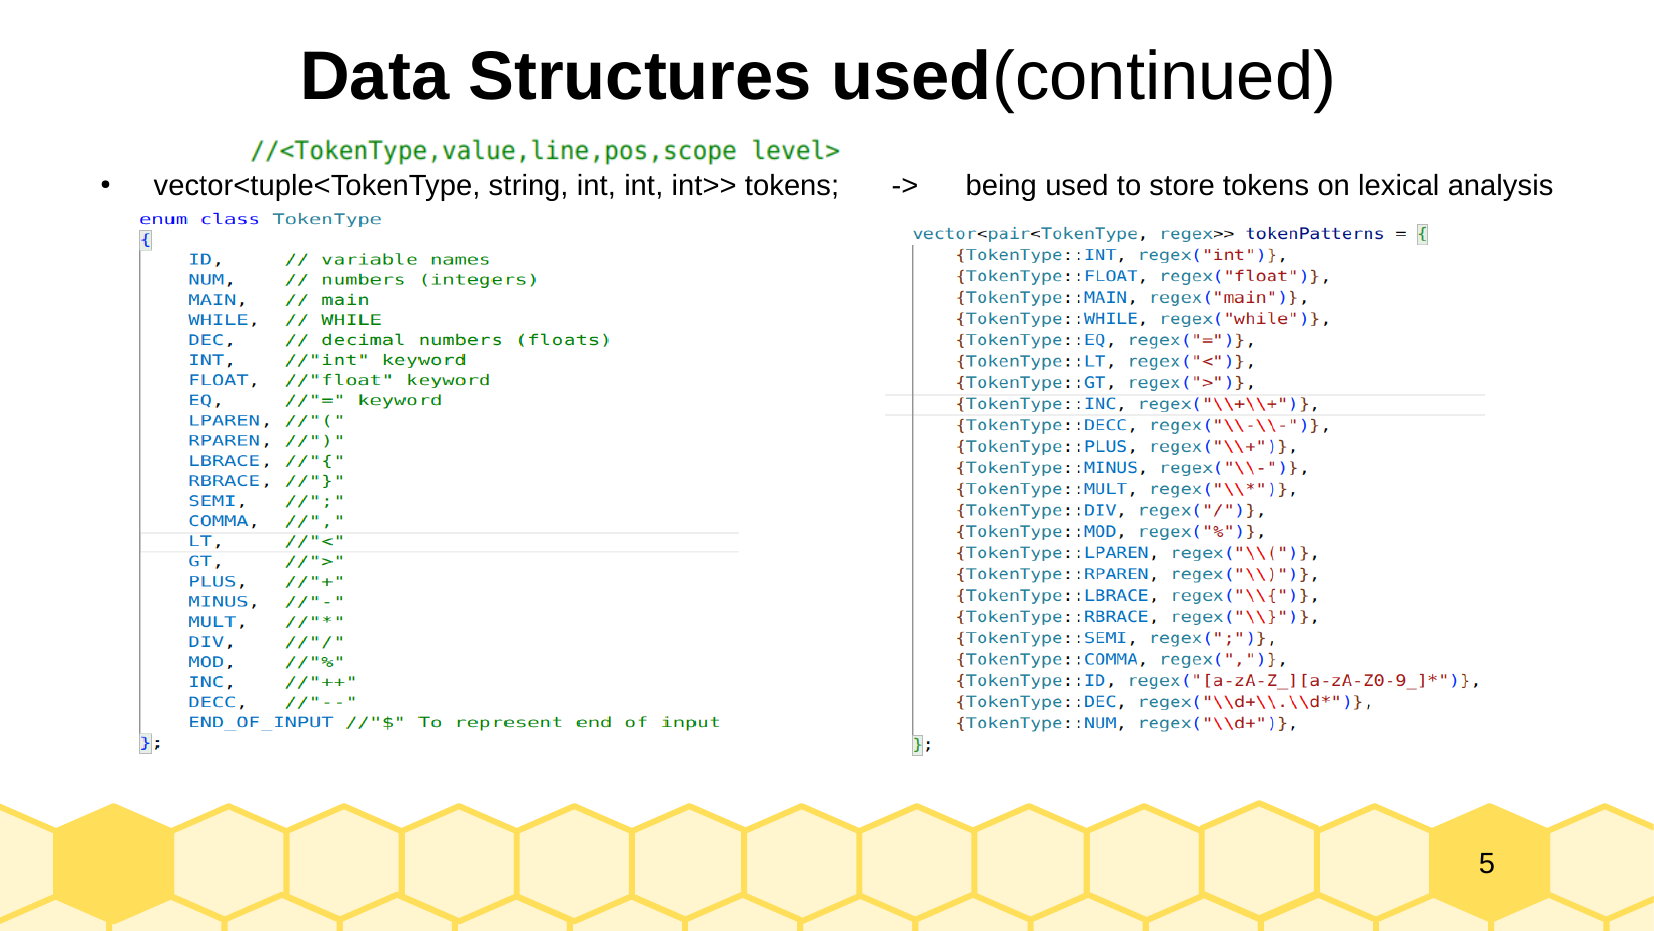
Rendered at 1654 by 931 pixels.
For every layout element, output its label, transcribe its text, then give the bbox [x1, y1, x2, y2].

picture [885, 213, 1485, 768]
title Data Structures used(continued) [74, 0, 1563, 154]
picture [236, 131, 855, 170]
picture [130, 206, 739, 768]
list vector<tuple<TokenType, string, int, int, int>> tokens; -> being used to store tokens on lexical analysis [82, 169, 1571, 768]
